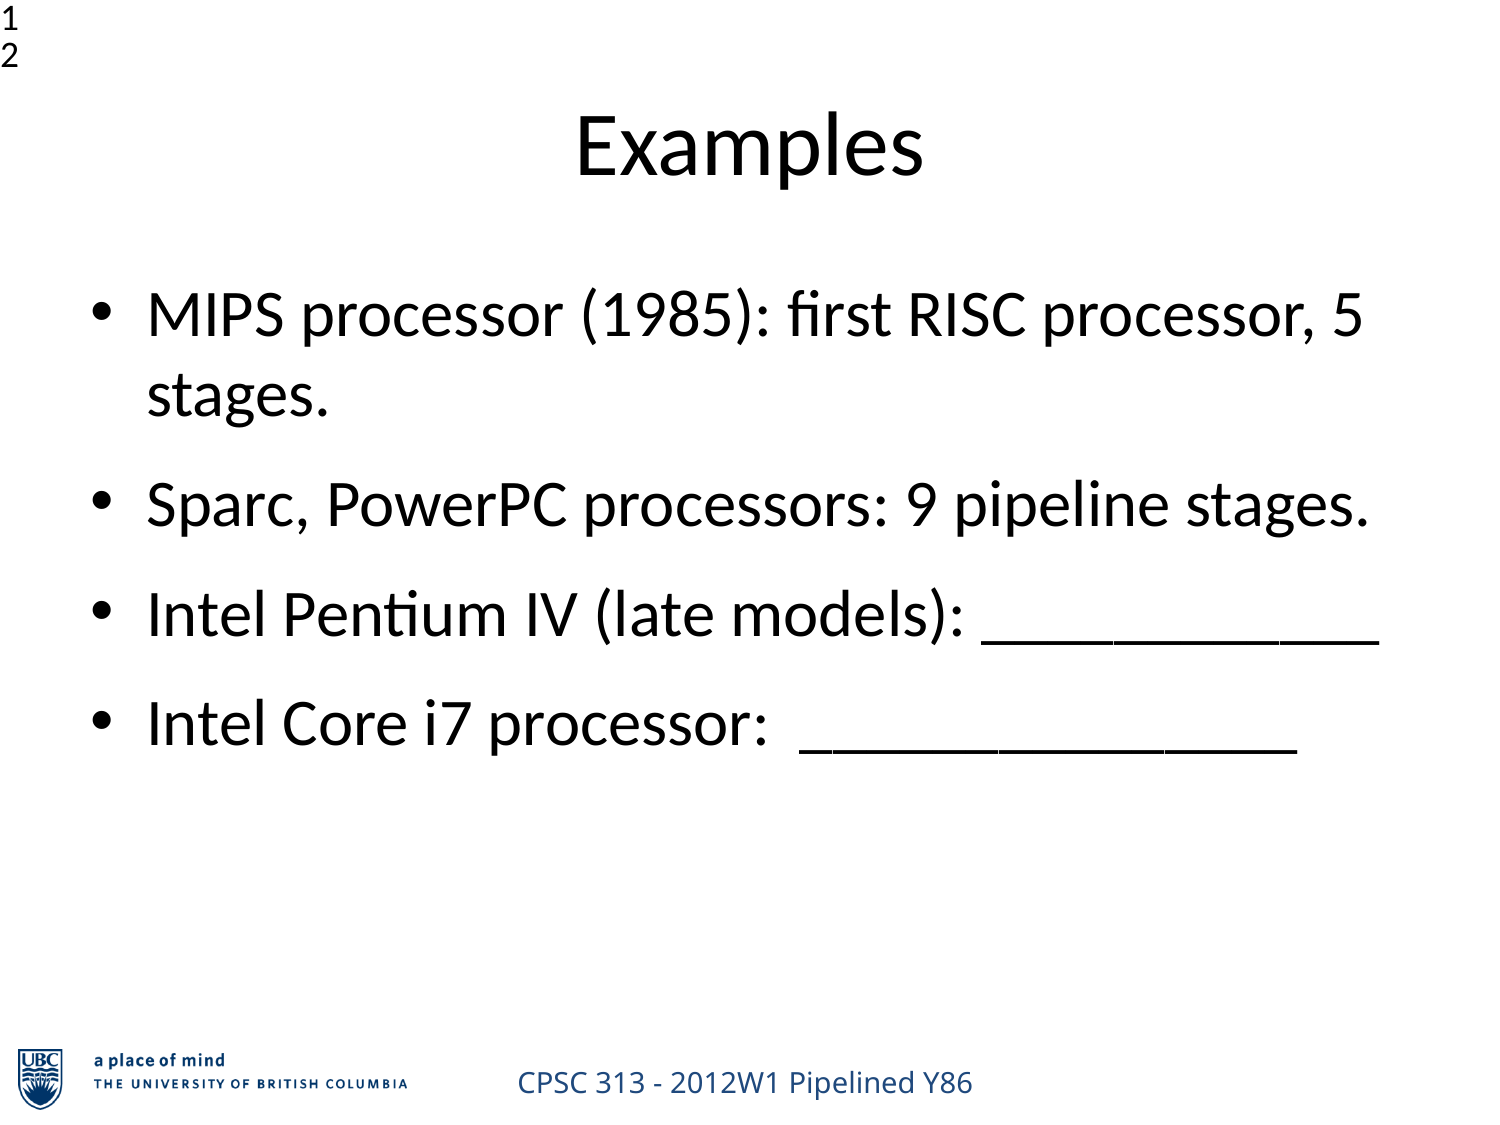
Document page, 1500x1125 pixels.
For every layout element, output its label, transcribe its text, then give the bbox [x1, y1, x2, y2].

list MIPS processor (1985): first RISC processor, 5 stages. Sparc, PowerPC processors: 9 pipeline stages. Intel Pentium IV (late models): ____________ Intel Core i7 processor: _______________ [75, 262, 1425, 1005]
title Examples [75, 45, 1425, 233]
picture [18, 1049, 407, 1110]
